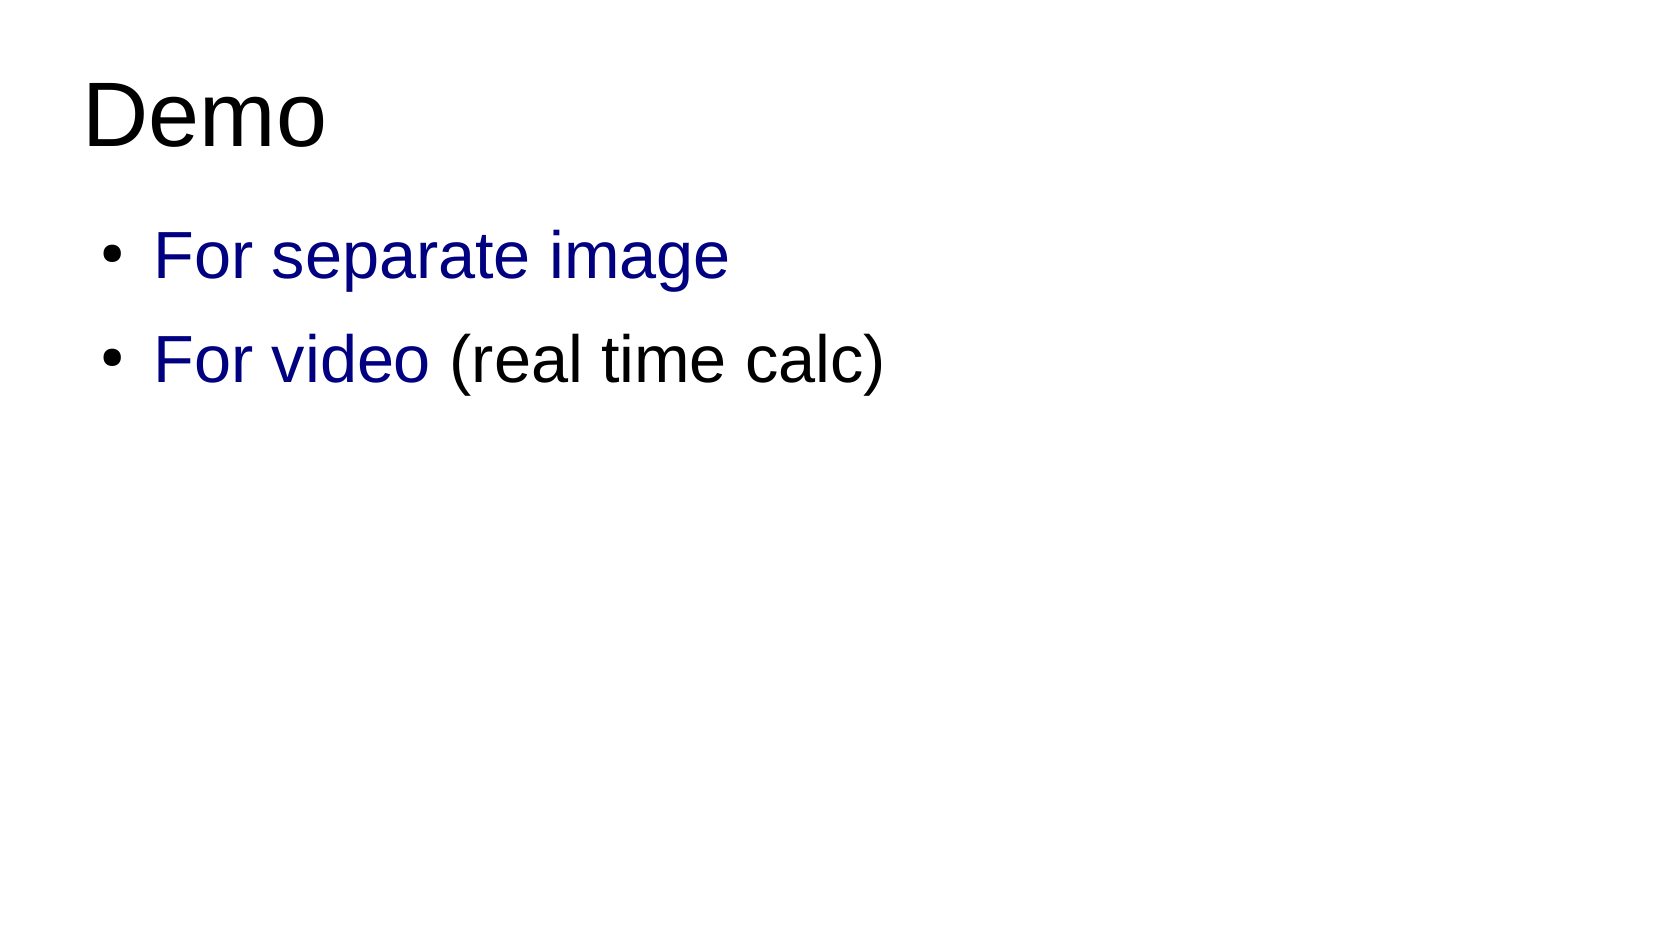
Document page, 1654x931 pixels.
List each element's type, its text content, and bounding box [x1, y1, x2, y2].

title Demo [82, 37, 1571, 193]
list For separate image For video (real time calc) [82, 217, 1571, 758]
